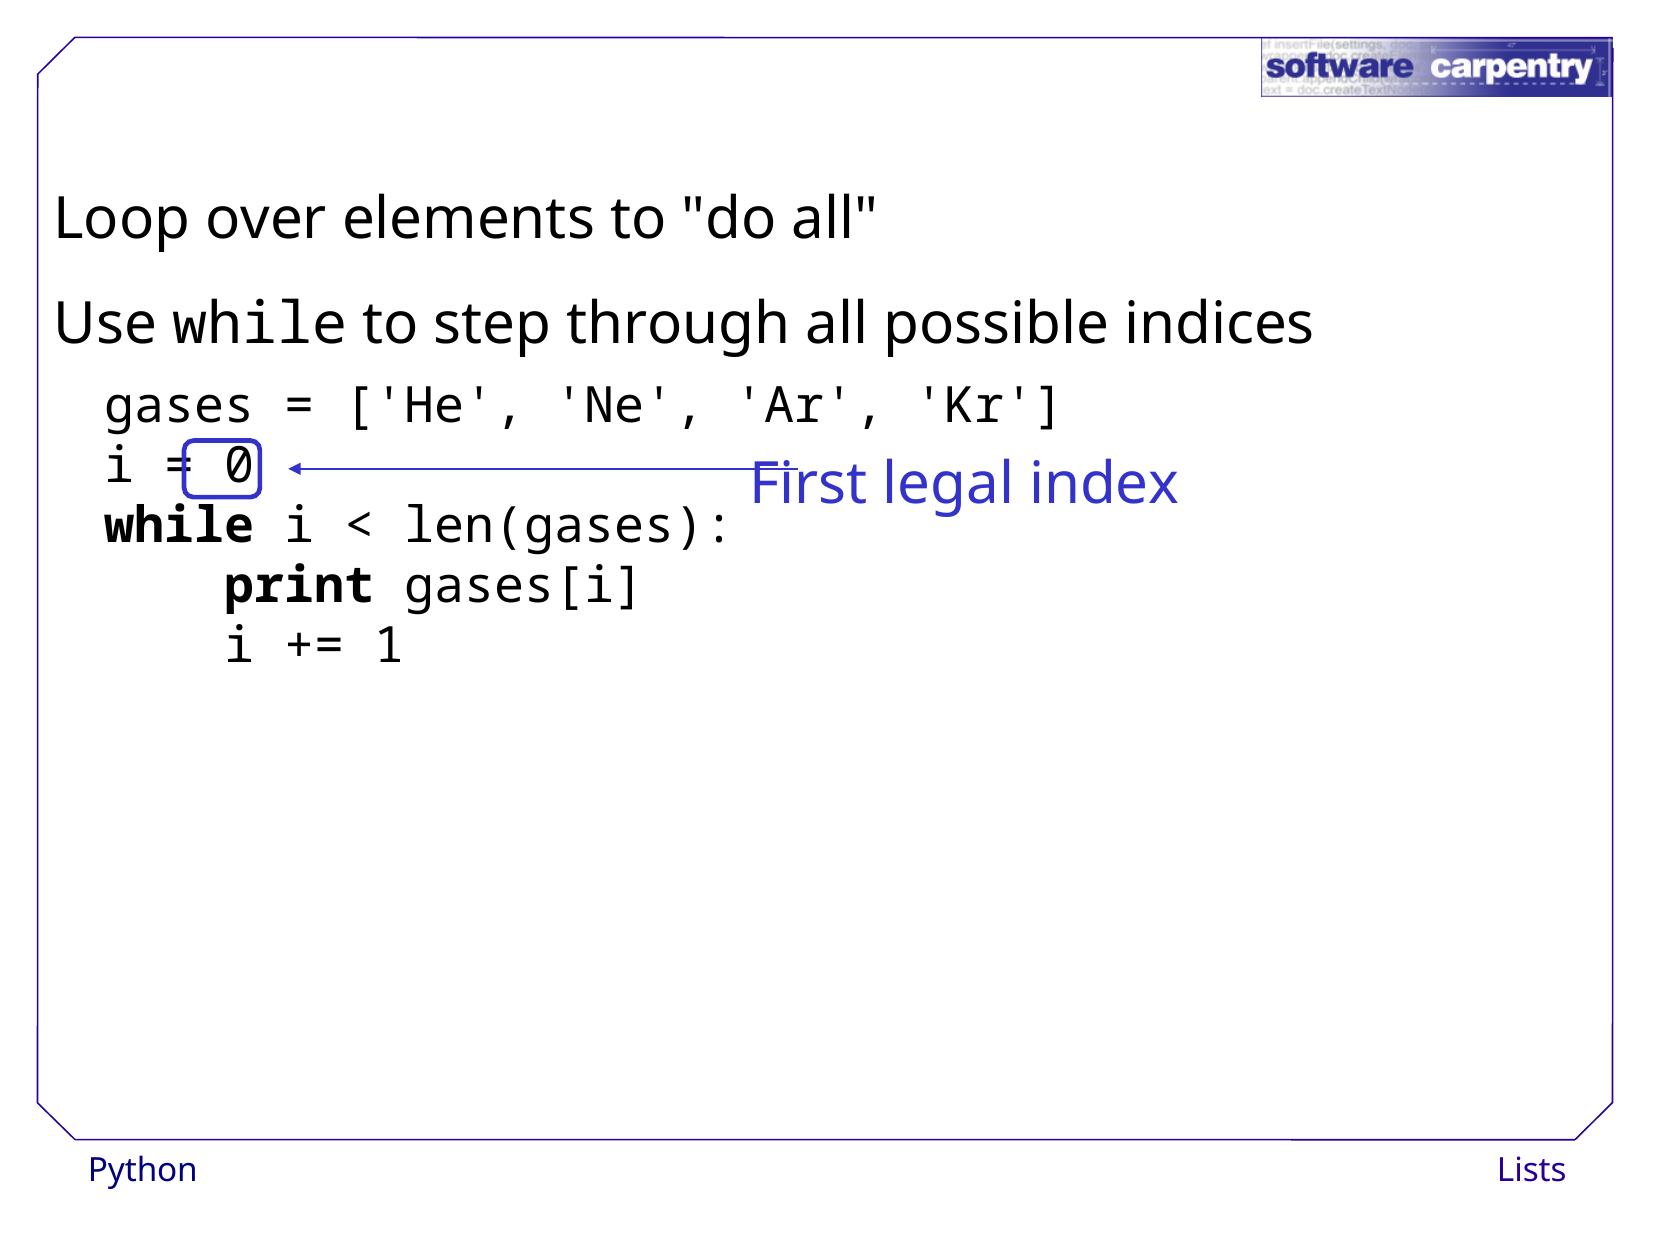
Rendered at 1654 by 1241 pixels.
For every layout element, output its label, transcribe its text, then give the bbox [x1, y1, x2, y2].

text_box Loop over elements to "do all" Use while to step through all possible indices [38, 137, 1480, 364]
picture [1261, 39, 1613, 97]
text_box gases = ['He', 'Ne', 'Ar', 'Kr'] i = 0 while i < len(gases): print gases[i] i += 1 [89, 365, 1512, 923]
text_box First legal index [734, 402, 1345, 523]
